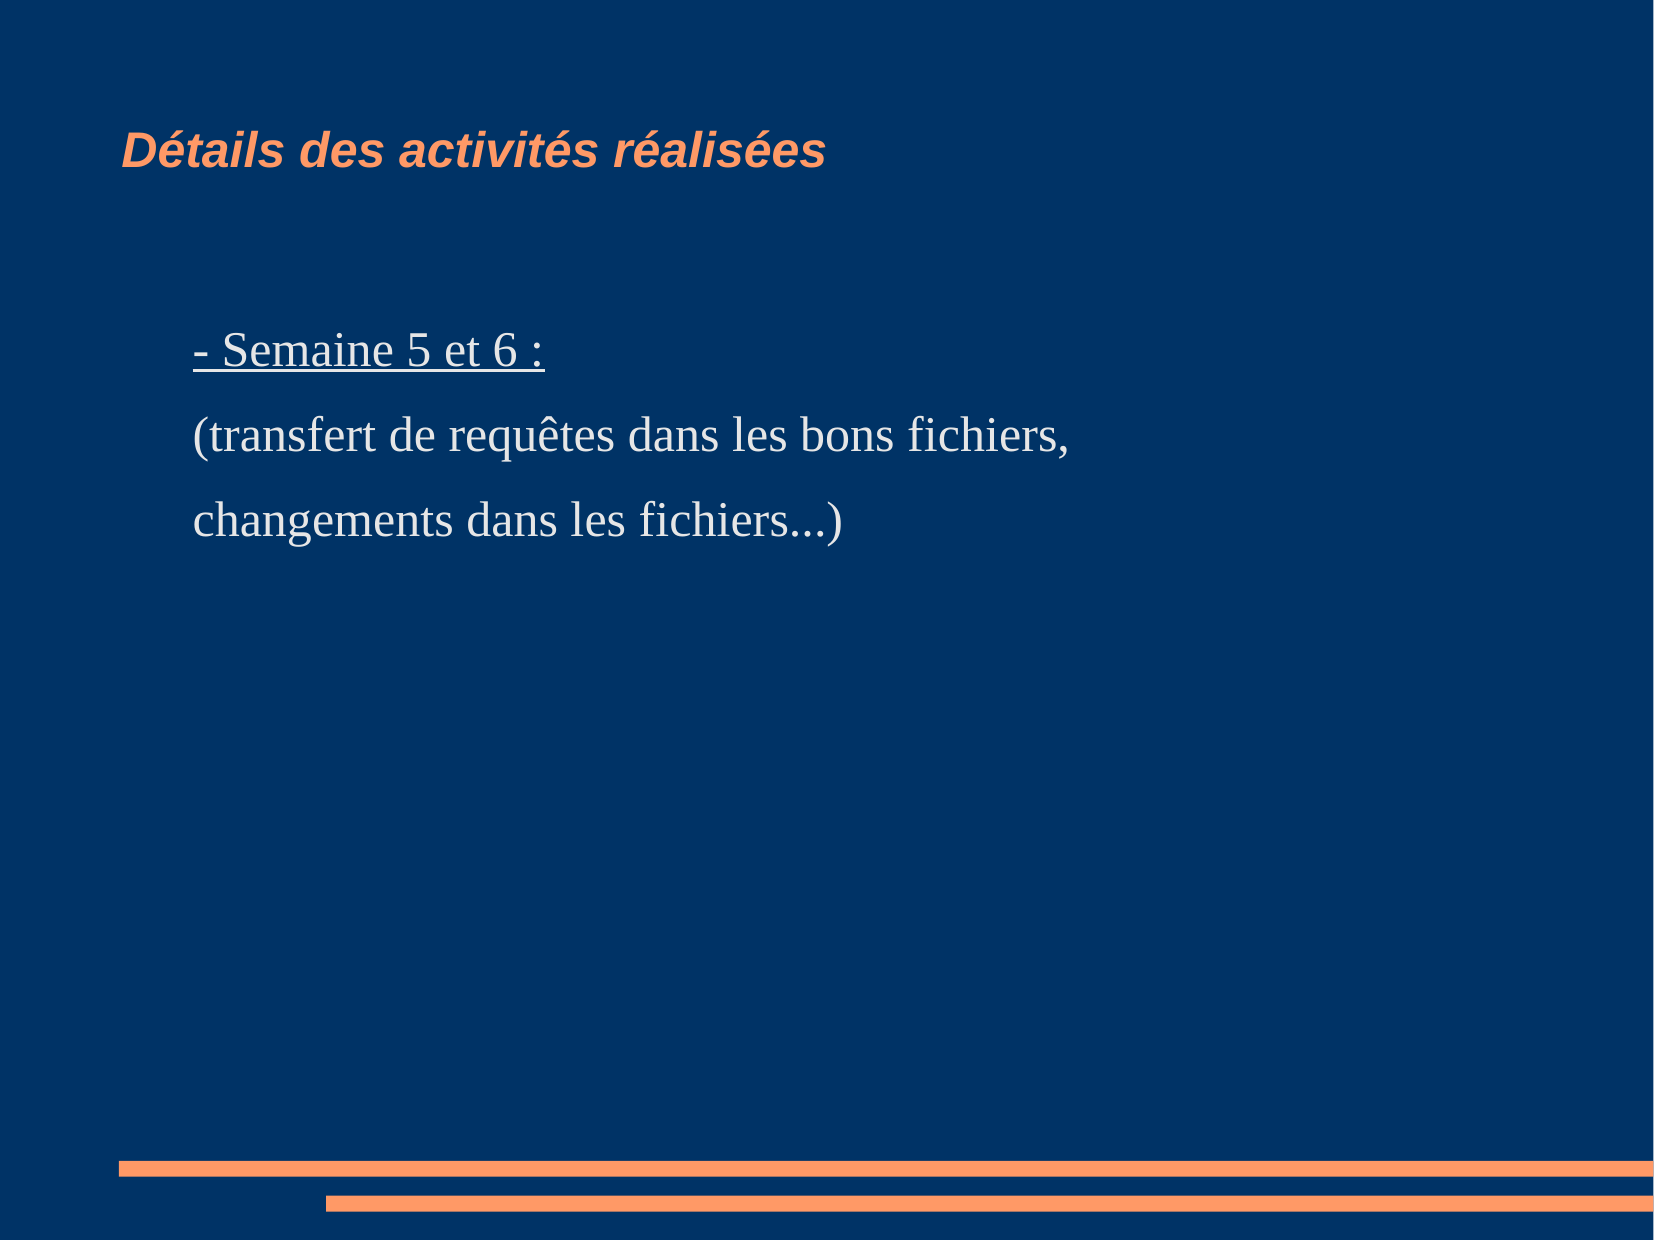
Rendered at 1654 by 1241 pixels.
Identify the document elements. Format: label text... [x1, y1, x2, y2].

list - Semaine 5 et 6 : (transfert de requêtes dans les bons fichiers, changements dans les fichiers...) [121, 322, 1561, 1132]
title Détails des activités réalisées [121, 46, 1534, 254]
